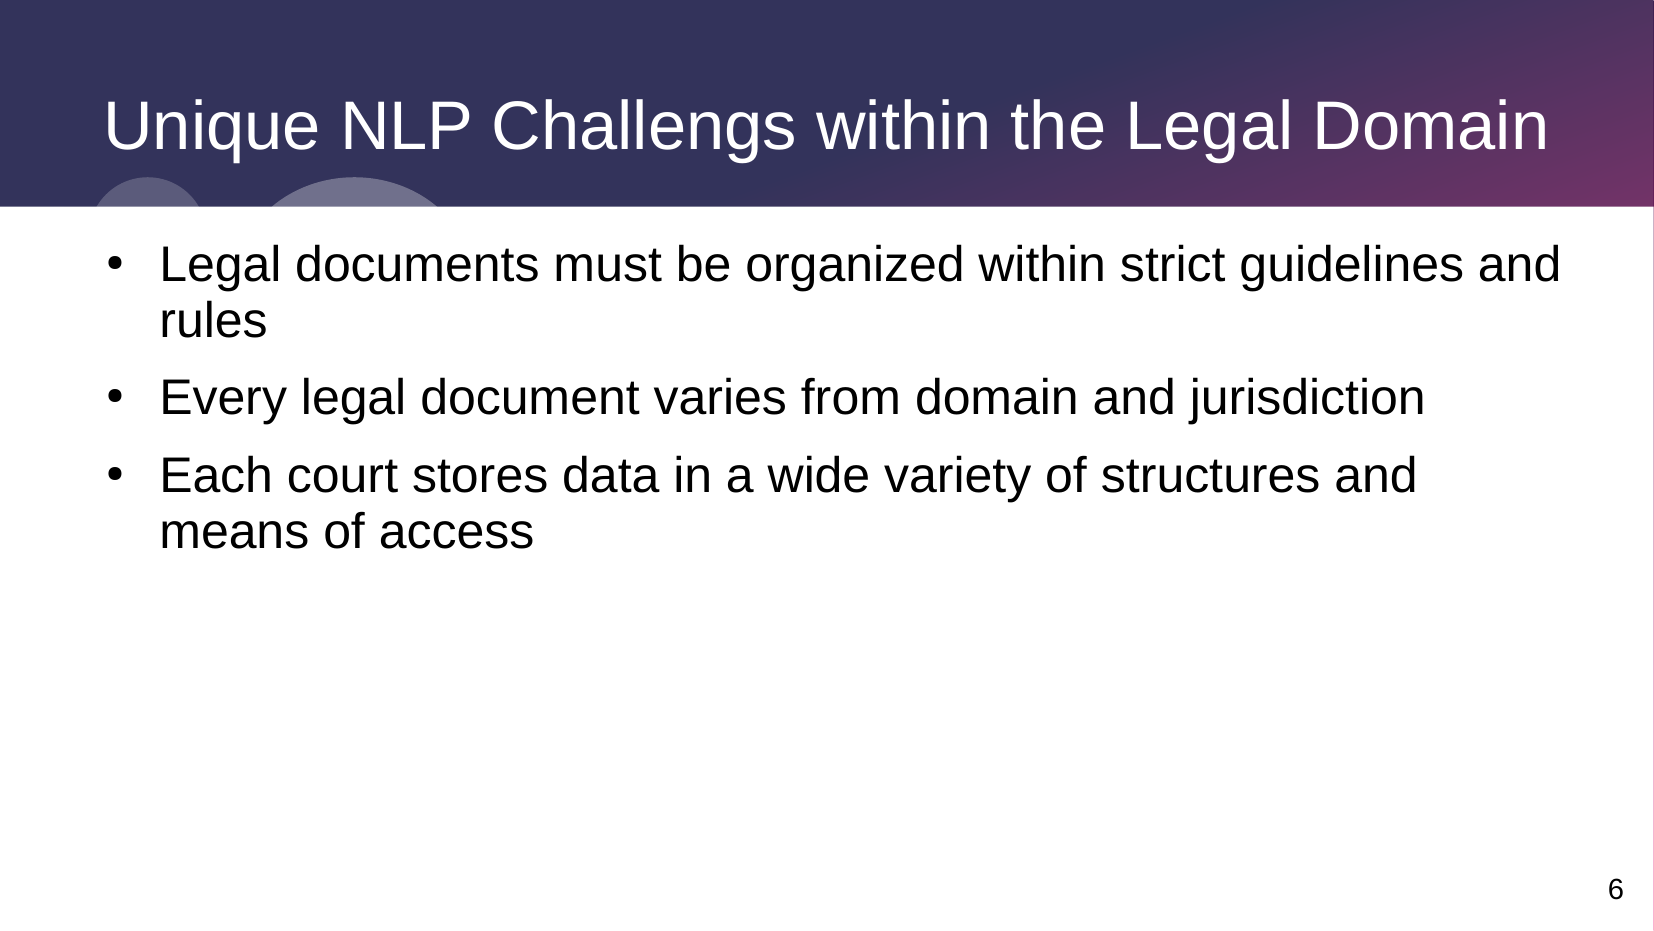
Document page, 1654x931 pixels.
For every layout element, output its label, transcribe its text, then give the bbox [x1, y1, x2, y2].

list Legal documents must be organized within strict guidelines and rules Every legal document varies from domain and jurisdiction Each court stores data in a wide variety of structures and means of access [88, 236, 1565, 827]
title Unique NLP Challengs within the Legal Domain [88, 44, 1565, 207]
